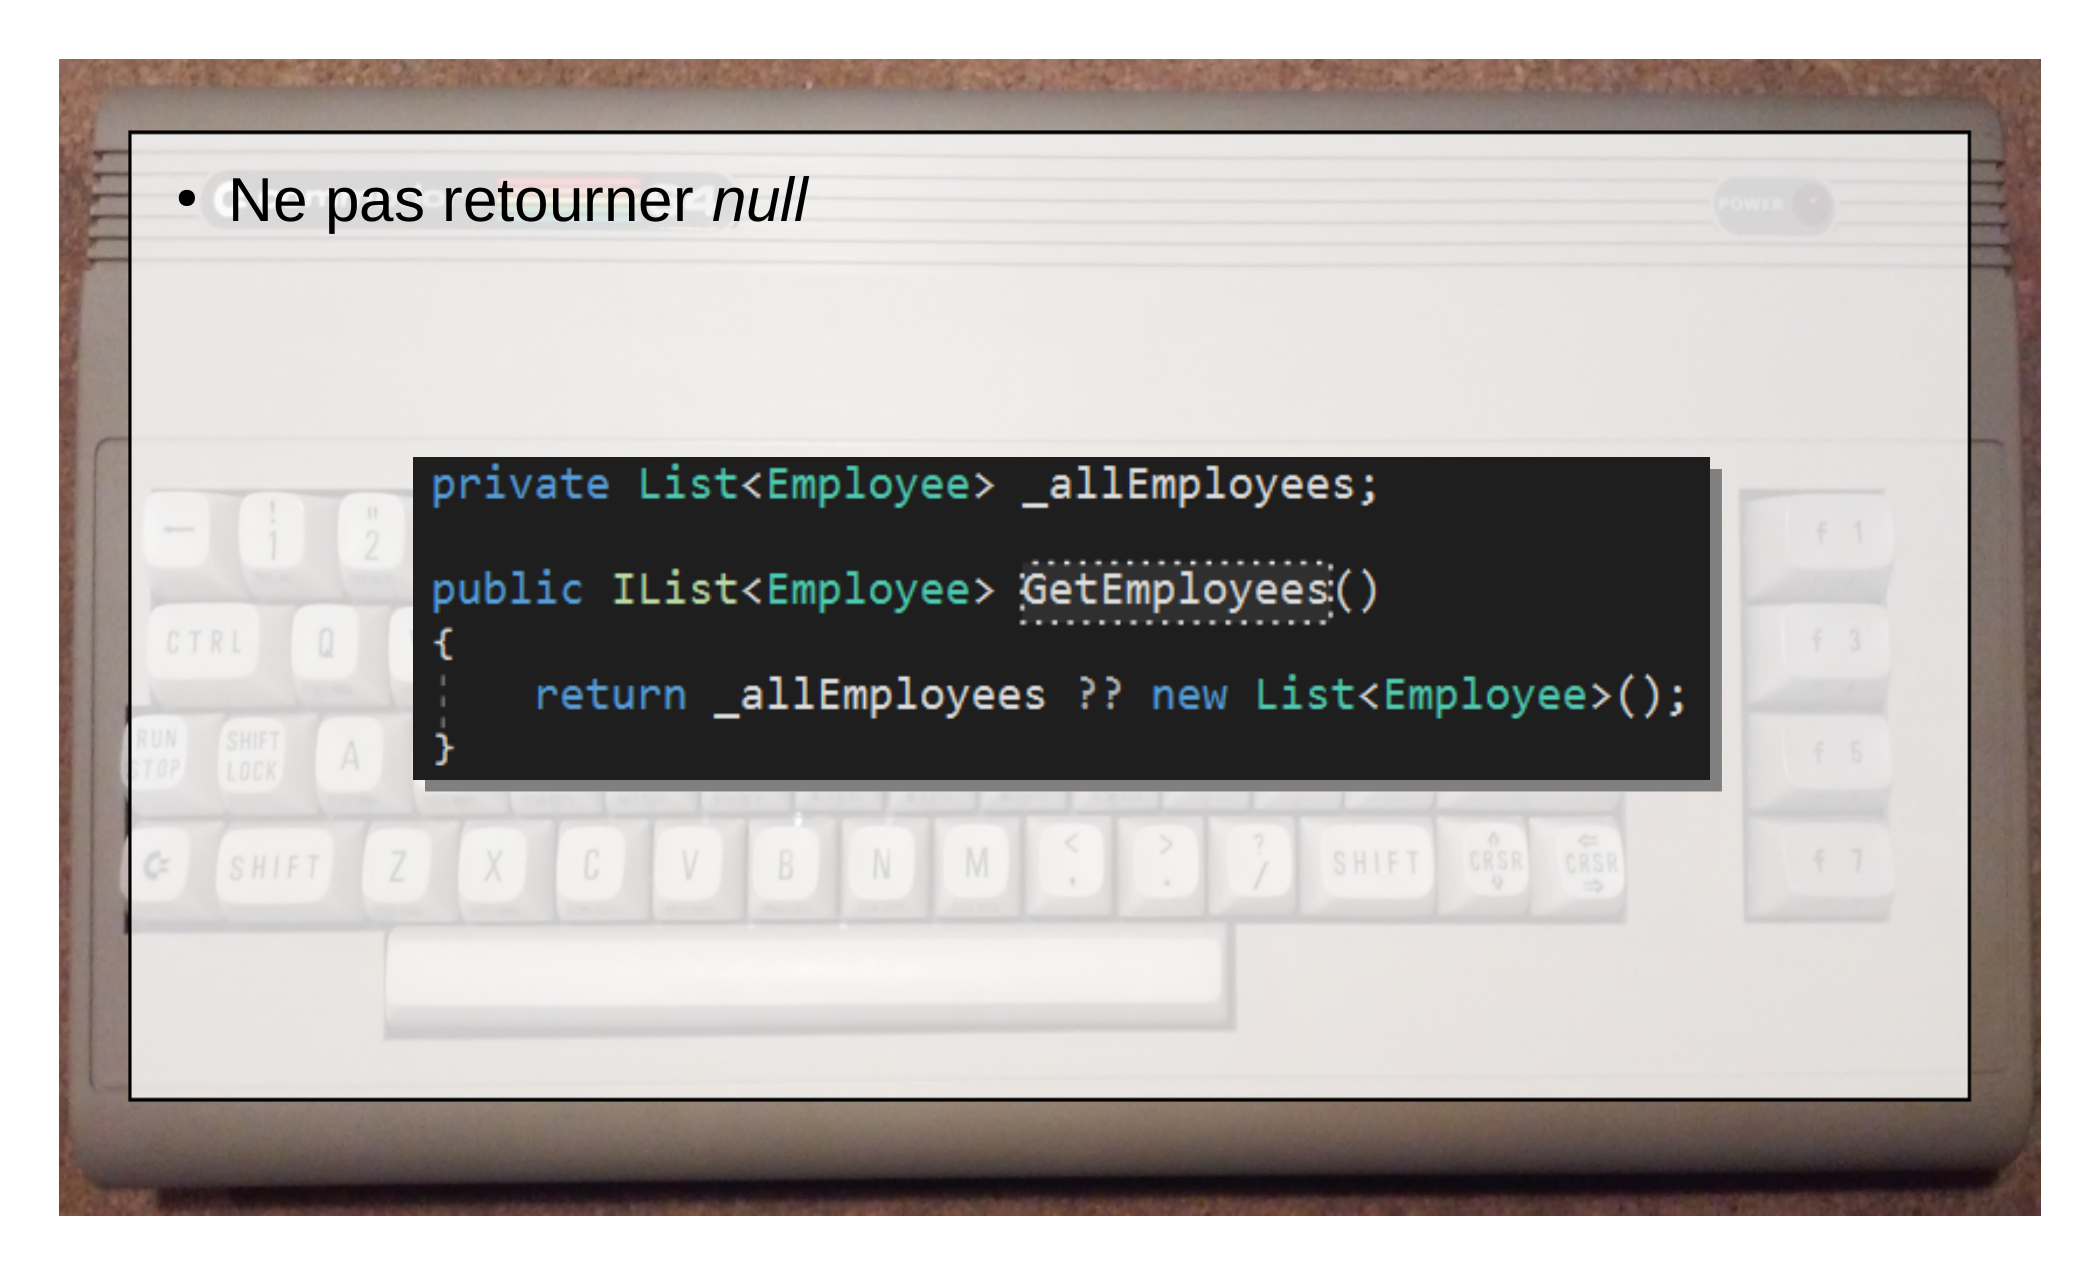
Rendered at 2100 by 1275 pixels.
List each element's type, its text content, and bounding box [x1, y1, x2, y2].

picture [59, 59, 2041, 1216]
list Ne pas retourner null [158, 165, 1942, 1094]
